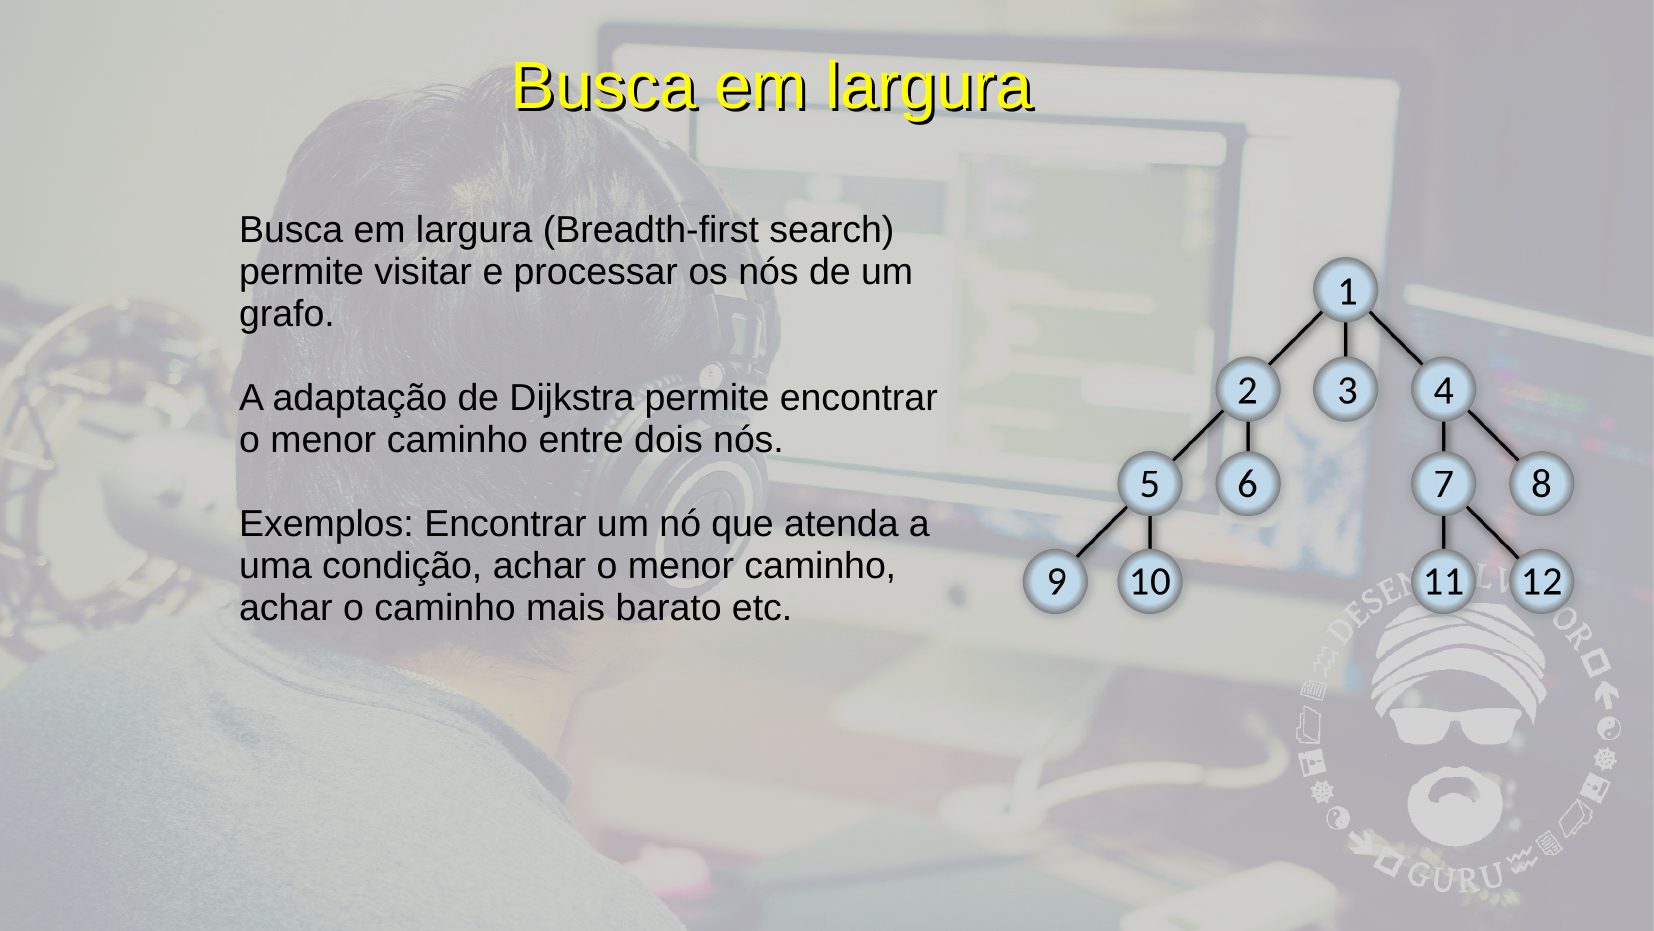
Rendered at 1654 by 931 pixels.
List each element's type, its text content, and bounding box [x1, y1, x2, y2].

picture [1003, 236, 1623, 633]
text_box Busca em largura [496, 40, 1128, 130]
text_box Busca em largura (Breadth-first search) permite visitar e processar os nós de um grafo. A adaptação de Dijkstra permite encontrar o menor caminho entre dois nós. Exemplos: Encontrar um nó que atenda a uma condição, achar o menor caminho, achar o caminho mais barato etc. [224, 200, 969, 636]
